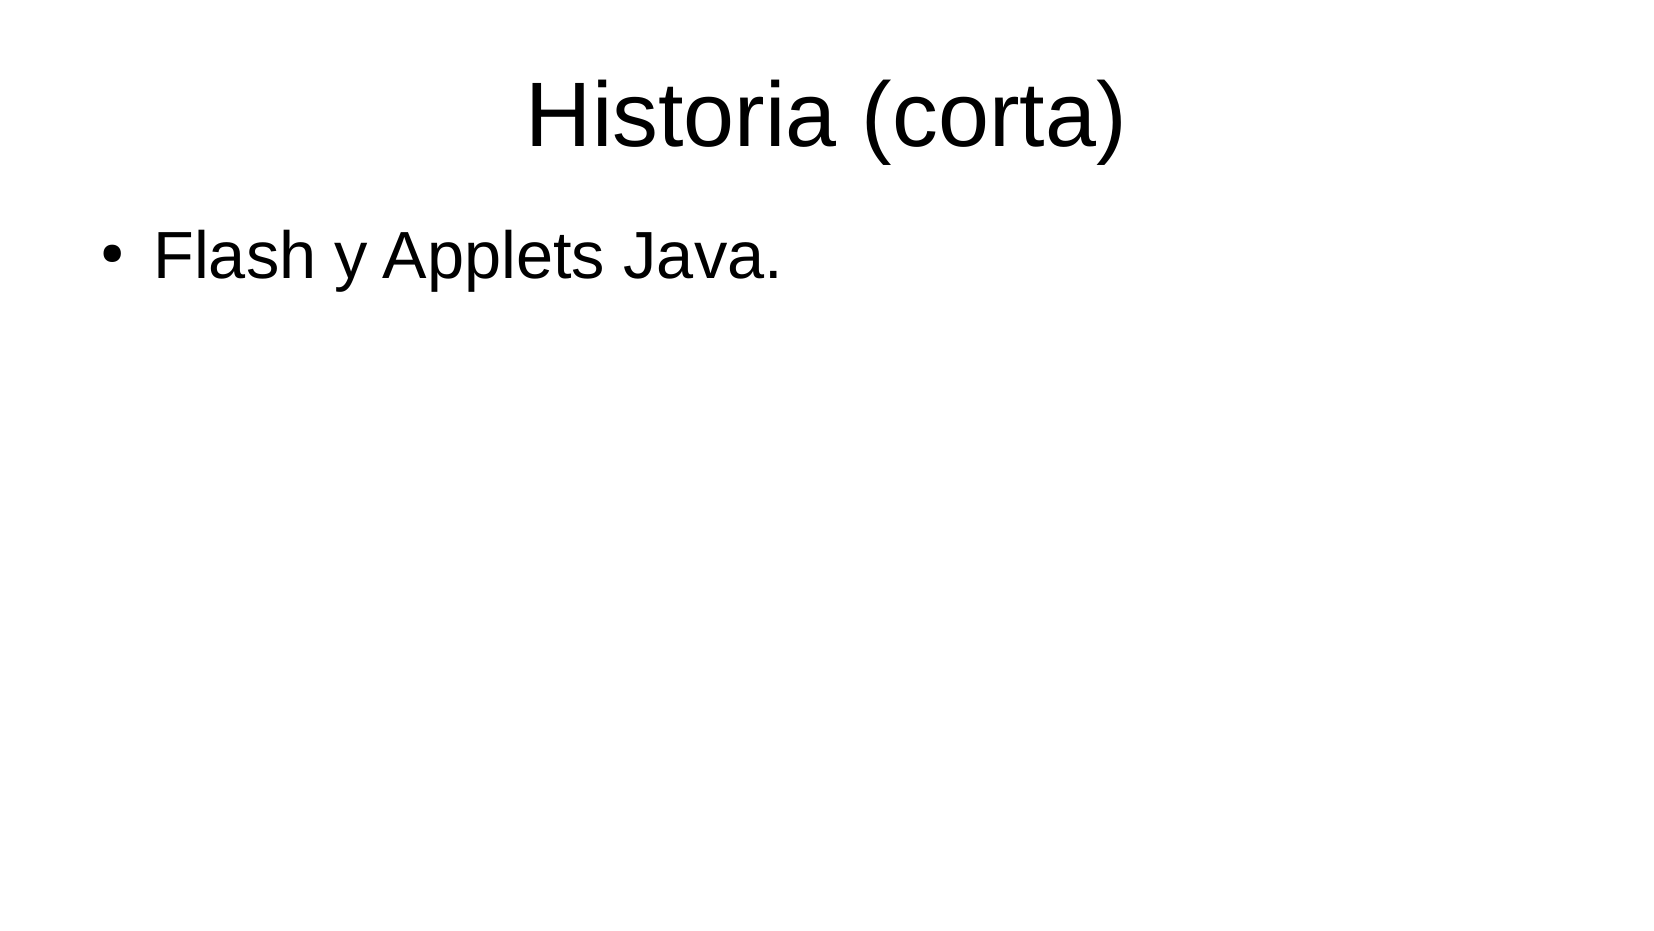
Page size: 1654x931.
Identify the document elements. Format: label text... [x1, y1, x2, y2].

list Flash y Applets Java. [82, 217, 1571, 758]
title Historia (corta) [82, 37, 1571, 193]
